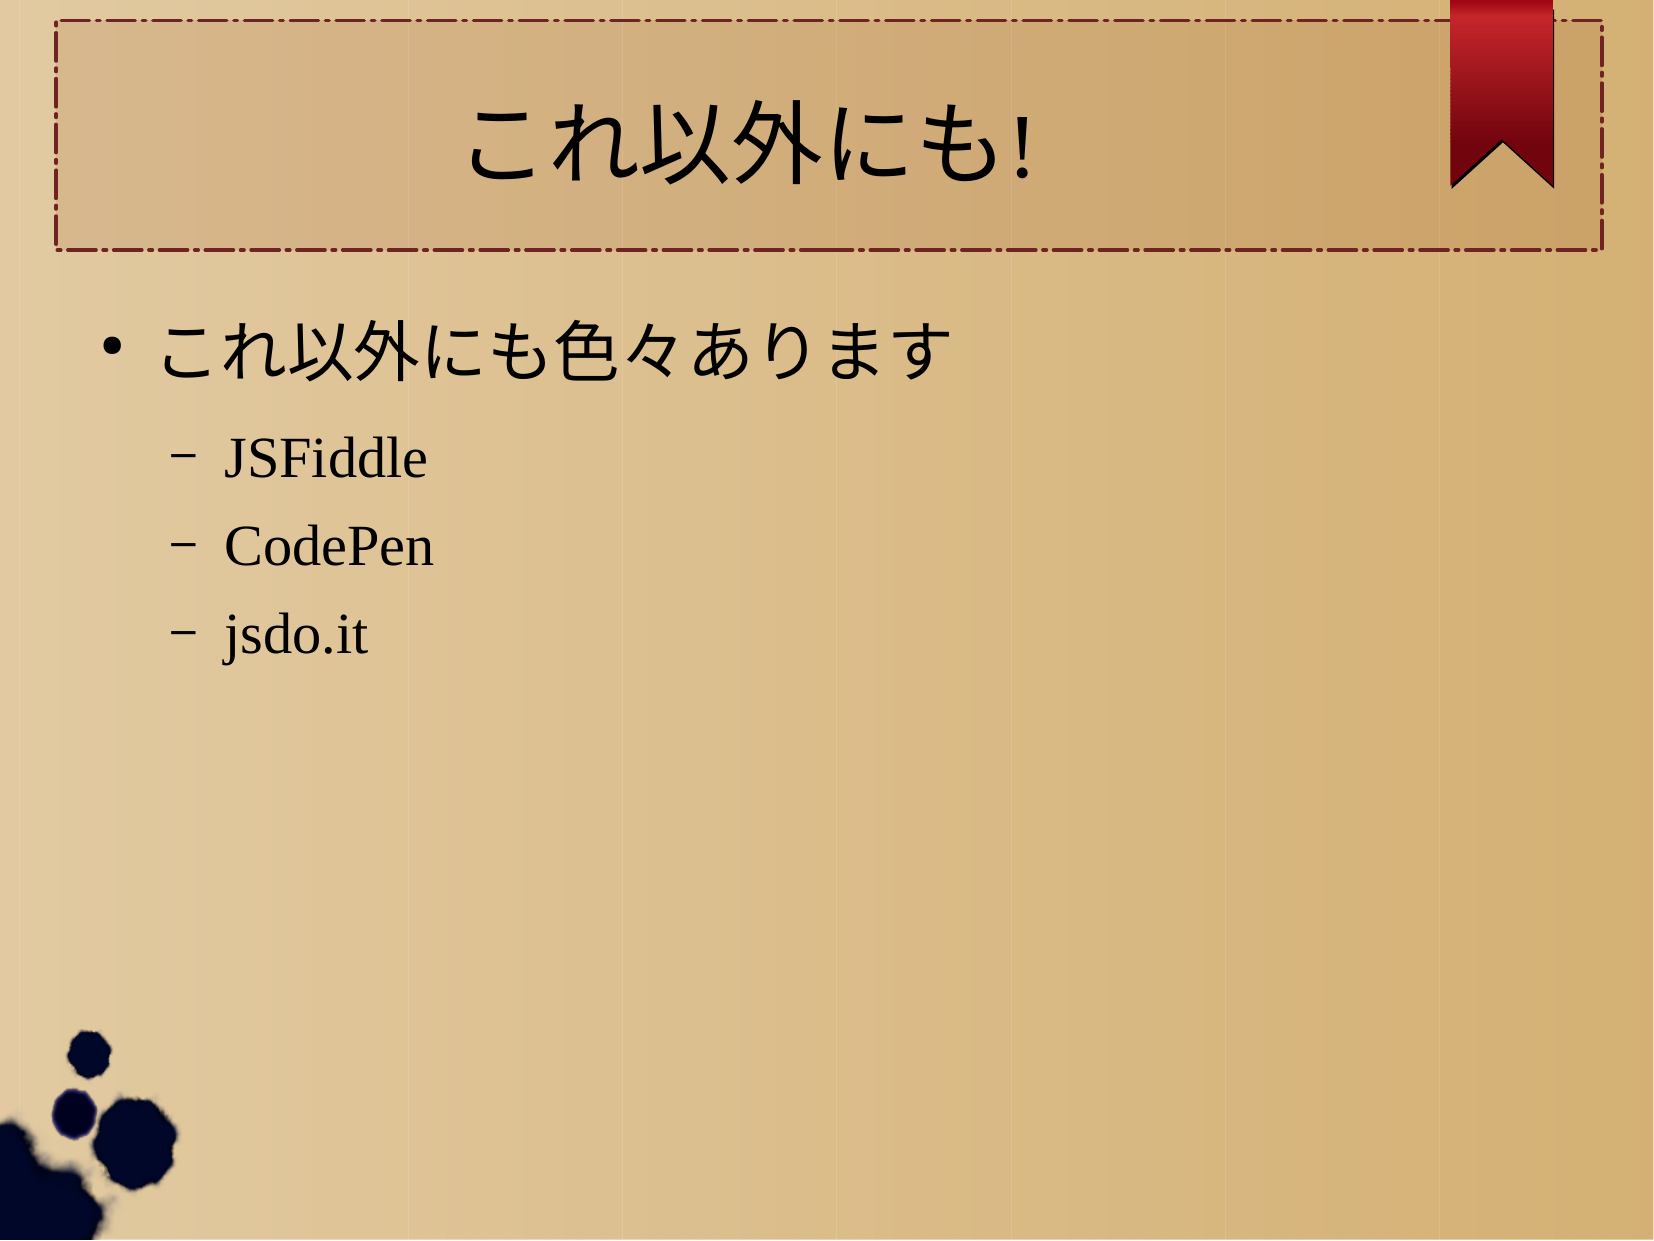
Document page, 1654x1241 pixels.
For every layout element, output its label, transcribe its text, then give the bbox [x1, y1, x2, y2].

list これ以外にも色々あります JSFiddle CodePen jsdo.it [82, 299, 1571, 1019]
title これ以外にも! [82, 47, 1412, 229]
